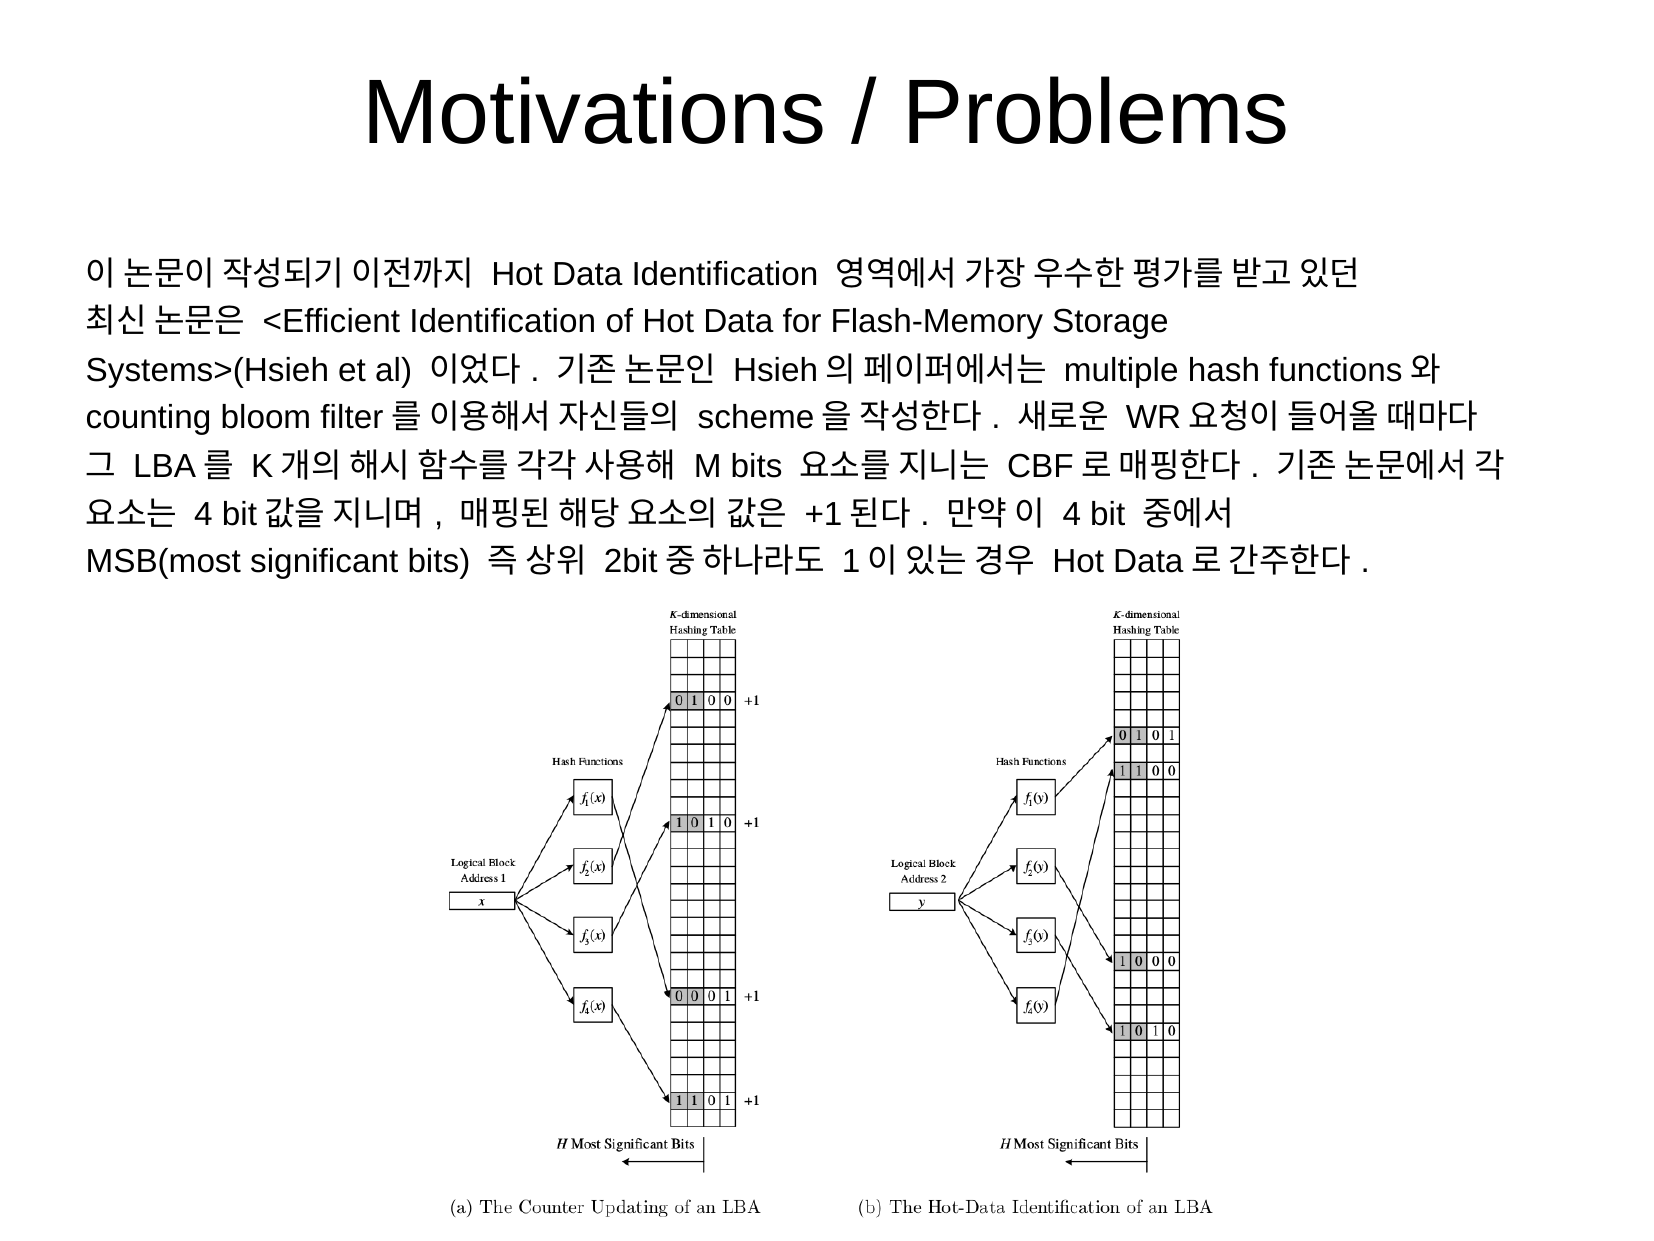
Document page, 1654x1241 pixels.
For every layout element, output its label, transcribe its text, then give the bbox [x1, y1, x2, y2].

title Motivations / Problems [82, 8, 1571, 216]
picture [382, 600, 1252, 1232]
text_box 이 논문이 작성되기 이전까지 Hot Data Identification 영역에서 가장 우수한 평가를 받고 있던 최신 논문은 <Efficient Identification of Hot Data for Flash-Memory Storage Systems>(Hsieh et al) 이었다. 기존 논문인 Hsieh의 페이퍼에서는 multiple hash functions와 counting bloom filter를 이용해서 자신들의 scheme을 작성한다. 새로운 WR요청이 들어올 때마다 그 LBA를 K개의 해시 함수를 각각 사용해 M bits 요소를 지니는 CBF로 매핑한다. 기존 논문에서 각 요소는 4 bit값을 지니며, 매핑된 해당 요소의 값은 +1된다. 만약 이 4 bit 중에서 MSB(most significant bits) 즉 상위 2bit중 하나라도 1이 있는 경우 Hot Data로 간주한다. [70, 239, 1564, 601]
